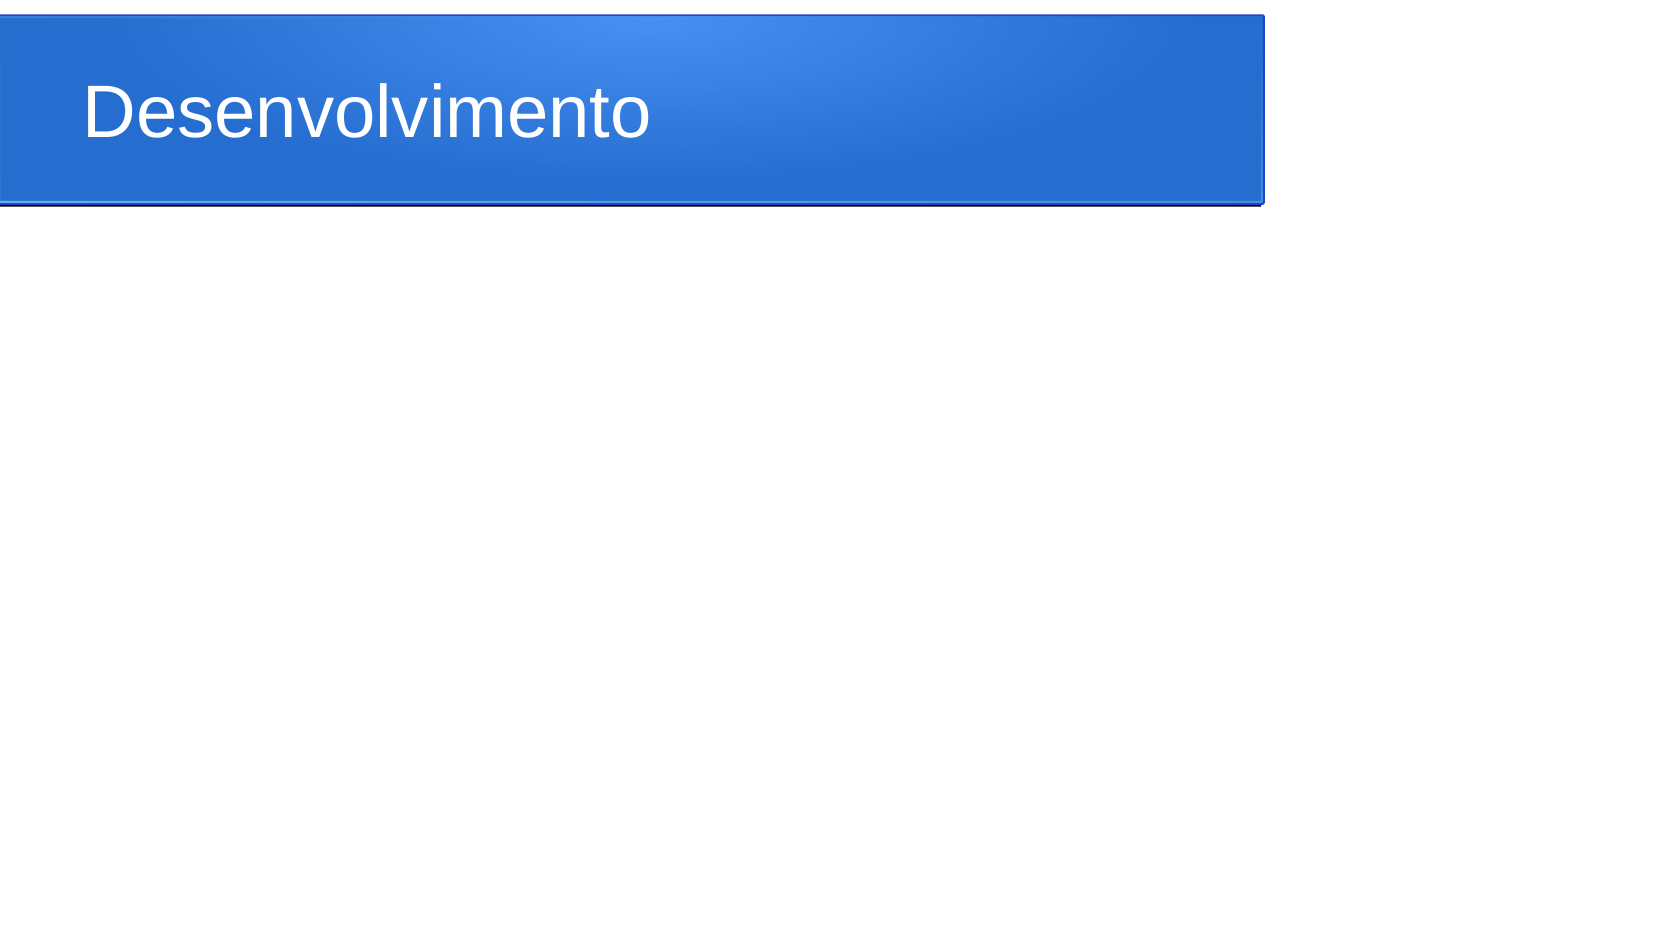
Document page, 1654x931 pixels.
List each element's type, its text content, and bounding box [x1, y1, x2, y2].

title Desenvolvimento [82, 35, 1235, 189]
